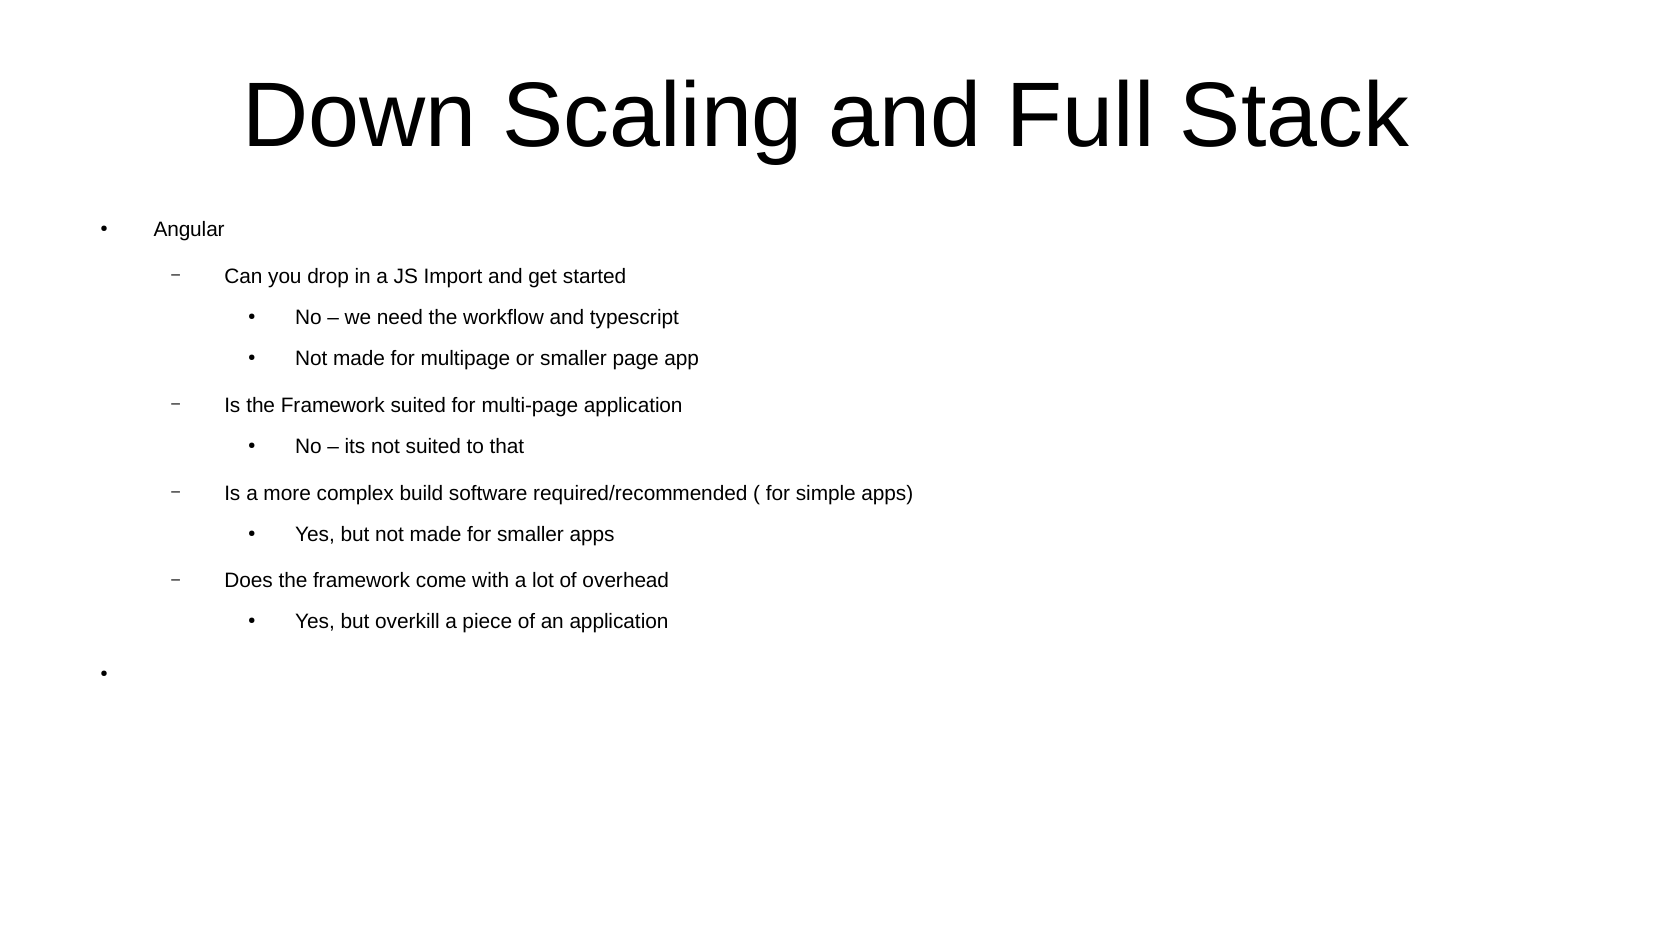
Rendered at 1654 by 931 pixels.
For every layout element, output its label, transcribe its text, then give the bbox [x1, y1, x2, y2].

list Angular Can you drop in a JS Import and get started No – we need the workflow and typescript Not made for multipage or smaller page app Is the Framework suited for multi-page application No – its not suited to that Is a more complex build software required/recommended ( for simple apps) Yes, but not made for smaller apps Does the framework come with a lot of overhead Yes, but overkill a piece of an application [82, 217, 1576, 916]
title Down Scaling and Full Stack [82, 37, 1571, 193]
